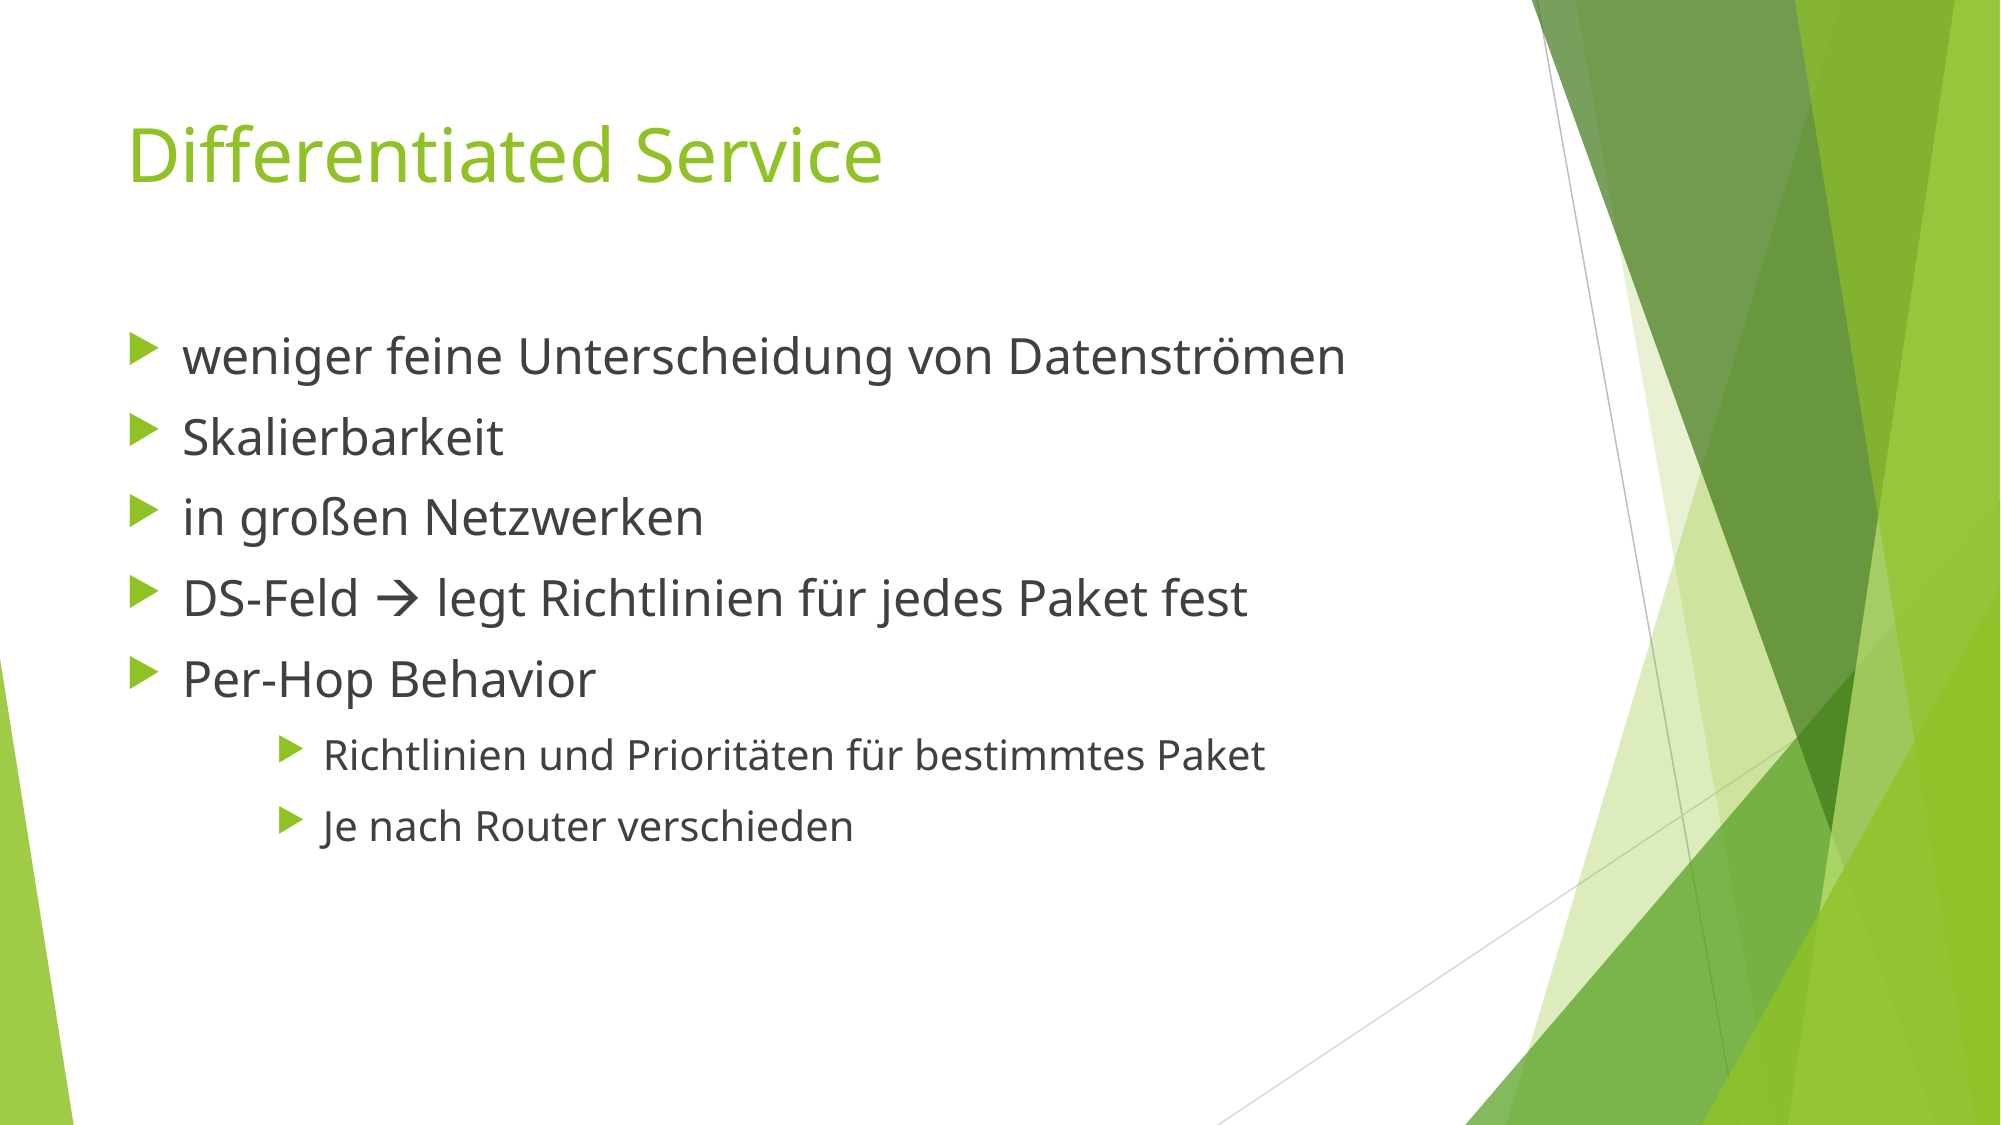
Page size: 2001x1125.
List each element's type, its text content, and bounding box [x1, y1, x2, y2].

title Differentiated Service [111, 99, 1522, 316]
list weniger feine Unterscheidung von Datenströmen Skalierbarkeit in großen Netzwerken DS-Feld  legt Richtlinien für jedes Paket fest Per-Hop Behavior Richtlinien und Prioritäten für bestimmtes Paket Je nach Router verschieden [111, 316, 1522, 992]
